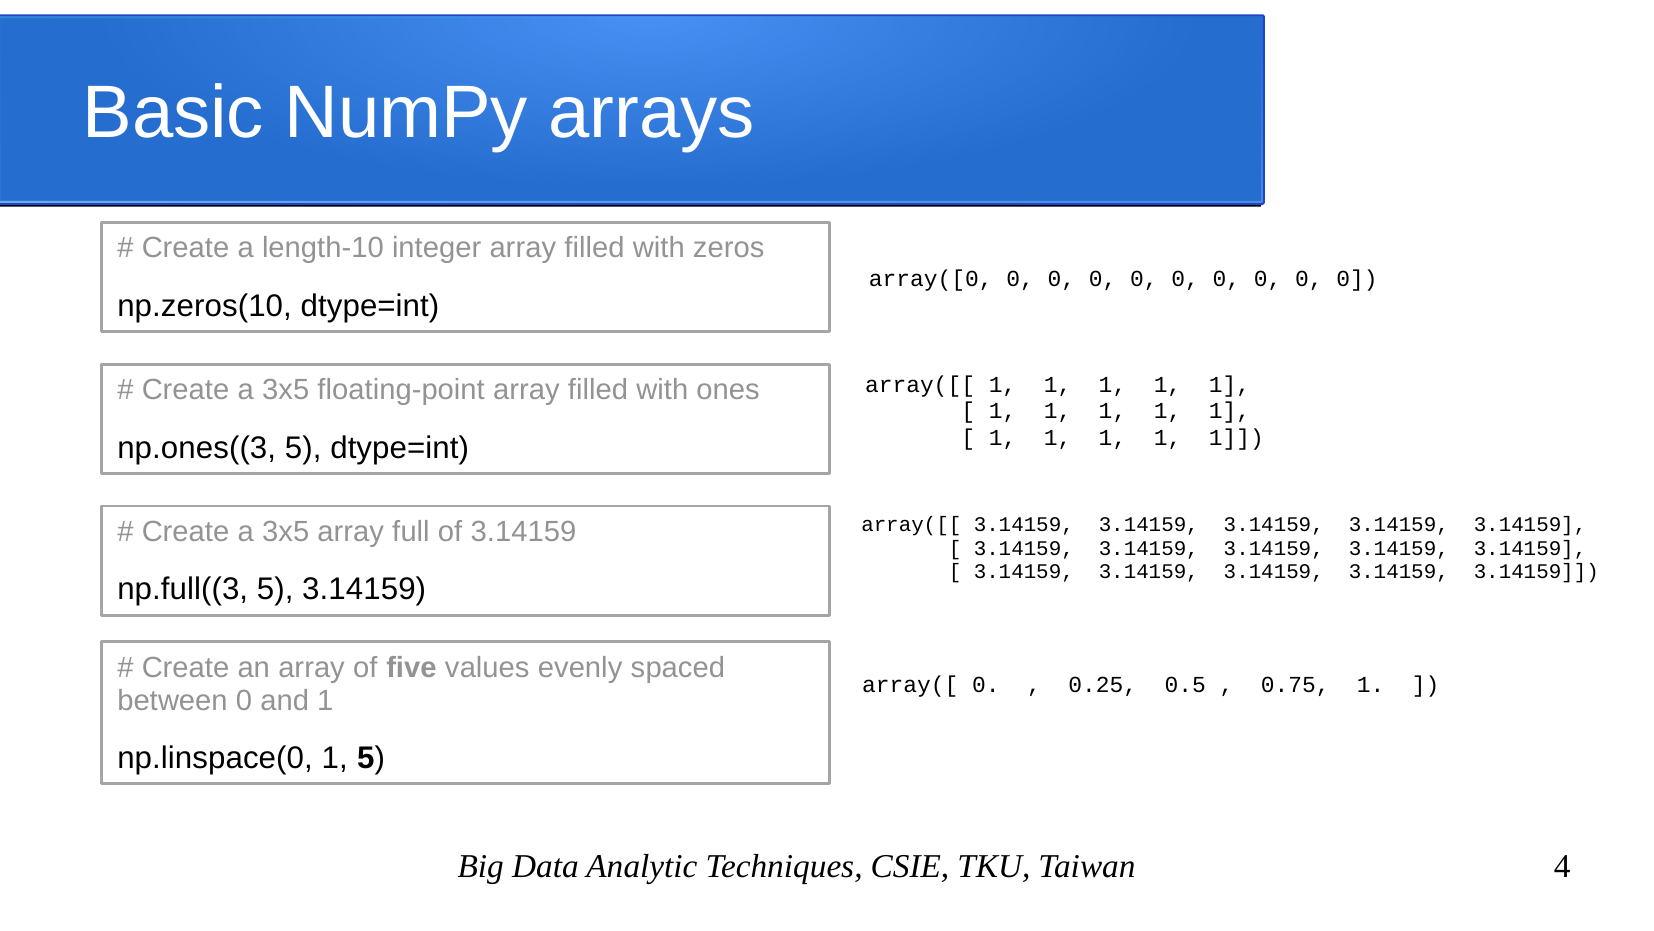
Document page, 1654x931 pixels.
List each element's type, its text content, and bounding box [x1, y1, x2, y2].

text_box array([0, 0, 0, 0, 0, 0, 0, 0, 0, 0]) [854, 259, 1430, 301]
text_box array([[ 3.14159, 3.14159, 3.14159, 3.14159, 3.14159], [ 3.14159, 3.14159, 3.14159, 3.14159, 3.14159], [ 3.14159, 3.14159, 3.14159, 3.14159, 3.14159]]) [846, 506, 1654, 638]
text_box # Create a 3x5 floating-point array filled with ones np.ones((3, 5), dtype=int) [101, 364, 830, 474]
text_box # Create a length-10 integer array filled with zeros np.zeros(10, dtype=int) [101, 222, 830, 332]
text_box array([[ 1, 1, 1, 1, 1], [ 1, 1, 1, 1, 1], [ 1, 1, 1, 1, 1]]) [850, 366, 1306, 460]
title Basic NumPy arrays [82, 35, 1235, 189]
text_box # Create a 3x5 array full of 3.14159 np.full((3, 5), 3.14159) [101, 505, 830, 616]
text_box # Create an array of five values evenly spaced between 0 and 1 np.linspace(0, 1, 5) [101, 641, 830, 784]
text_box array([ 0. , 0.25, 0.5 , 0.75, 1. ]) [847, 666, 1512, 734]
